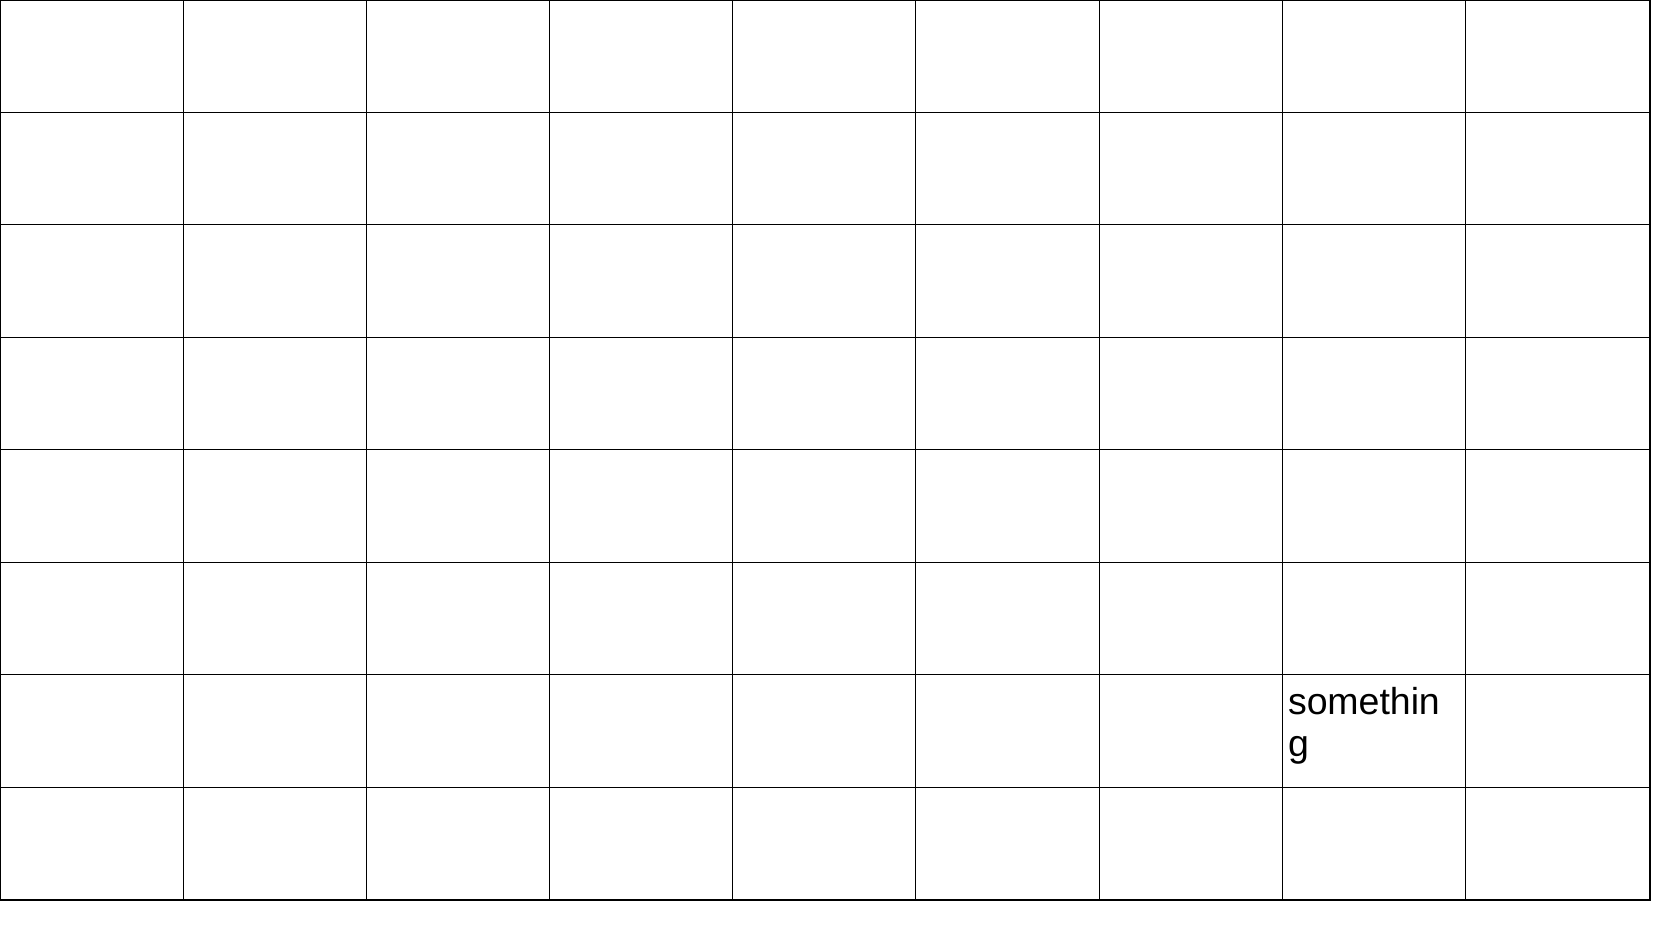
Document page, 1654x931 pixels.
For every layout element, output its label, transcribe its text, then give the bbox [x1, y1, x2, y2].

table_cell [1100, 338, 1282, 449]
table_cell [733, 225, 915, 337]
table_header [1283, 1, 1465, 112]
table_cell [184, 788, 366, 899]
table_cell [1, 113, 183, 224]
table_cell [1100, 225, 1282, 337]
table_cell [550, 450, 732, 562]
table_header [1100, 1, 1282, 112]
table_cell [184, 675, 366, 787]
table_cell [1466, 225, 1649, 337]
table_cell [1283, 225, 1465, 337]
table_cell [550, 675, 732, 787]
table_cell [916, 225, 1099, 337]
table_cell [916, 338, 1099, 449]
table_header [184, 1, 366, 112]
table_cell [1100, 563, 1282, 674]
table_cell [1, 225, 183, 337]
table_cell [916, 113, 1099, 224]
table_cell [367, 113, 549, 224]
table_cell [184, 113, 366, 224]
table_cell [1466, 675, 1649, 787]
table_cell [184, 225, 366, 337]
table_cell [1283, 450, 1465, 562]
table_cell [1466, 563, 1649, 674]
table_cell [550, 338, 732, 449]
table_cell [733, 338, 915, 449]
table_cell [367, 788, 549, 899]
table_cell [733, 113, 915, 224]
table_cell [184, 450, 366, 562]
table_cell [1283, 788, 1465, 899]
table_header [1, 1, 183, 112]
table_cell [1, 450, 183, 562]
table_cell [367, 338, 549, 449]
table_cell [1283, 113, 1465, 224]
table_header [367, 1, 549, 112]
table_cell [733, 788, 915, 899]
table_cell [916, 788, 1099, 899]
table_cell something [1283, 675, 1465, 787]
table_cell [733, 563, 915, 674]
table_cell [184, 338, 366, 449]
table_cell [1466, 788, 1649, 899]
table_header [550, 1, 732, 112]
table_cell [1100, 450, 1282, 562]
table_header [916, 1, 1099, 112]
table_cell [1100, 675, 1282, 787]
table_cell [1, 675, 183, 787]
table_cell [550, 225, 732, 337]
table_header [1466, 1, 1649, 112]
table_cell [1, 338, 183, 449]
table_cell [1466, 338, 1649, 449]
table_cell [184, 563, 366, 674]
table_cell [550, 788, 732, 899]
table_cell [1283, 338, 1465, 449]
table_cell [916, 675, 1099, 787]
table_cell [1100, 788, 1282, 899]
table_cell [1, 788, 183, 899]
table_cell [367, 225, 549, 337]
table_header [733, 1, 915, 112]
table_cell [367, 450, 549, 562]
table_cell [1100, 113, 1282, 224]
table_cell [550, 563, 732, 674]
table_cell [916, 563, 1099, 674]
table_cell [367, 563, 549, 674]
table_cell [367, 675, 549, 787]
table_cell [550, 113, 732, 224]
table_cell [1, 563, 183, 674]
table_cell [1466, 113, 1649, 224]
table_cell [916, 450, 1099, 562]
table_cell [1283, 563, 1465, 674]
table_cell [733, 450, 915, 562]
table_cell [733, 675, 915, 787]
table_cell [1466, 450, 1649, 562]
